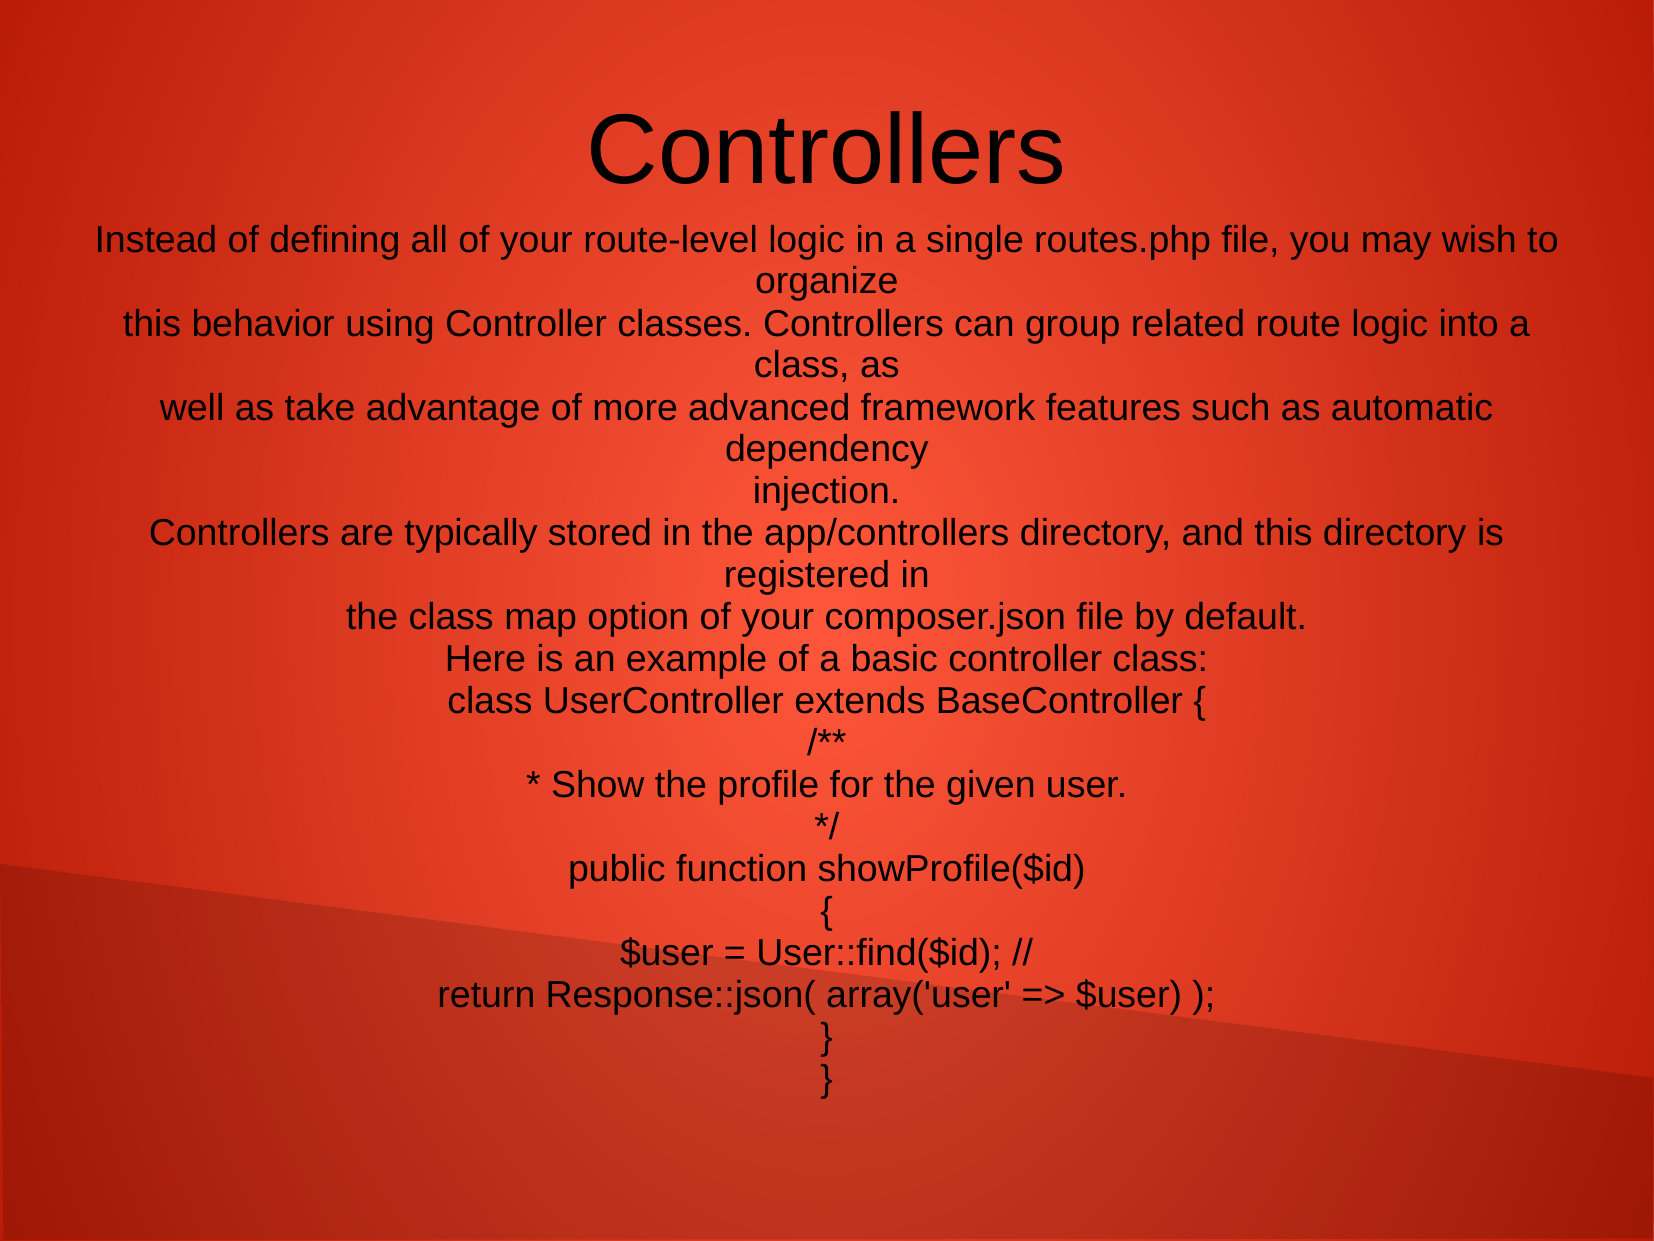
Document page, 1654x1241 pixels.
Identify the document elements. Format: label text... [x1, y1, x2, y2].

subtitle Instead of defining all of your route-level logic in a single routes.php file, you may wish to organize this behavior using Controller classes. Controllers can group related route logic into a class, as well as take advantage of more advanced framework features such as automatic dependency injection. Controllers are typically stored in the app/controllers directory, and this directory is registered in the class map option of your composer.json file by default. Here is an example of a basic controller class: class UserController extends BaseController { /** * Show the profile for the given user. */ public function showProfile($id) { $user = User::find($id); // return Response::json( array('user' => $user) ); } } [82, 217, 1571, 1100]
title Controllers [82, 47, 1571, 217]
